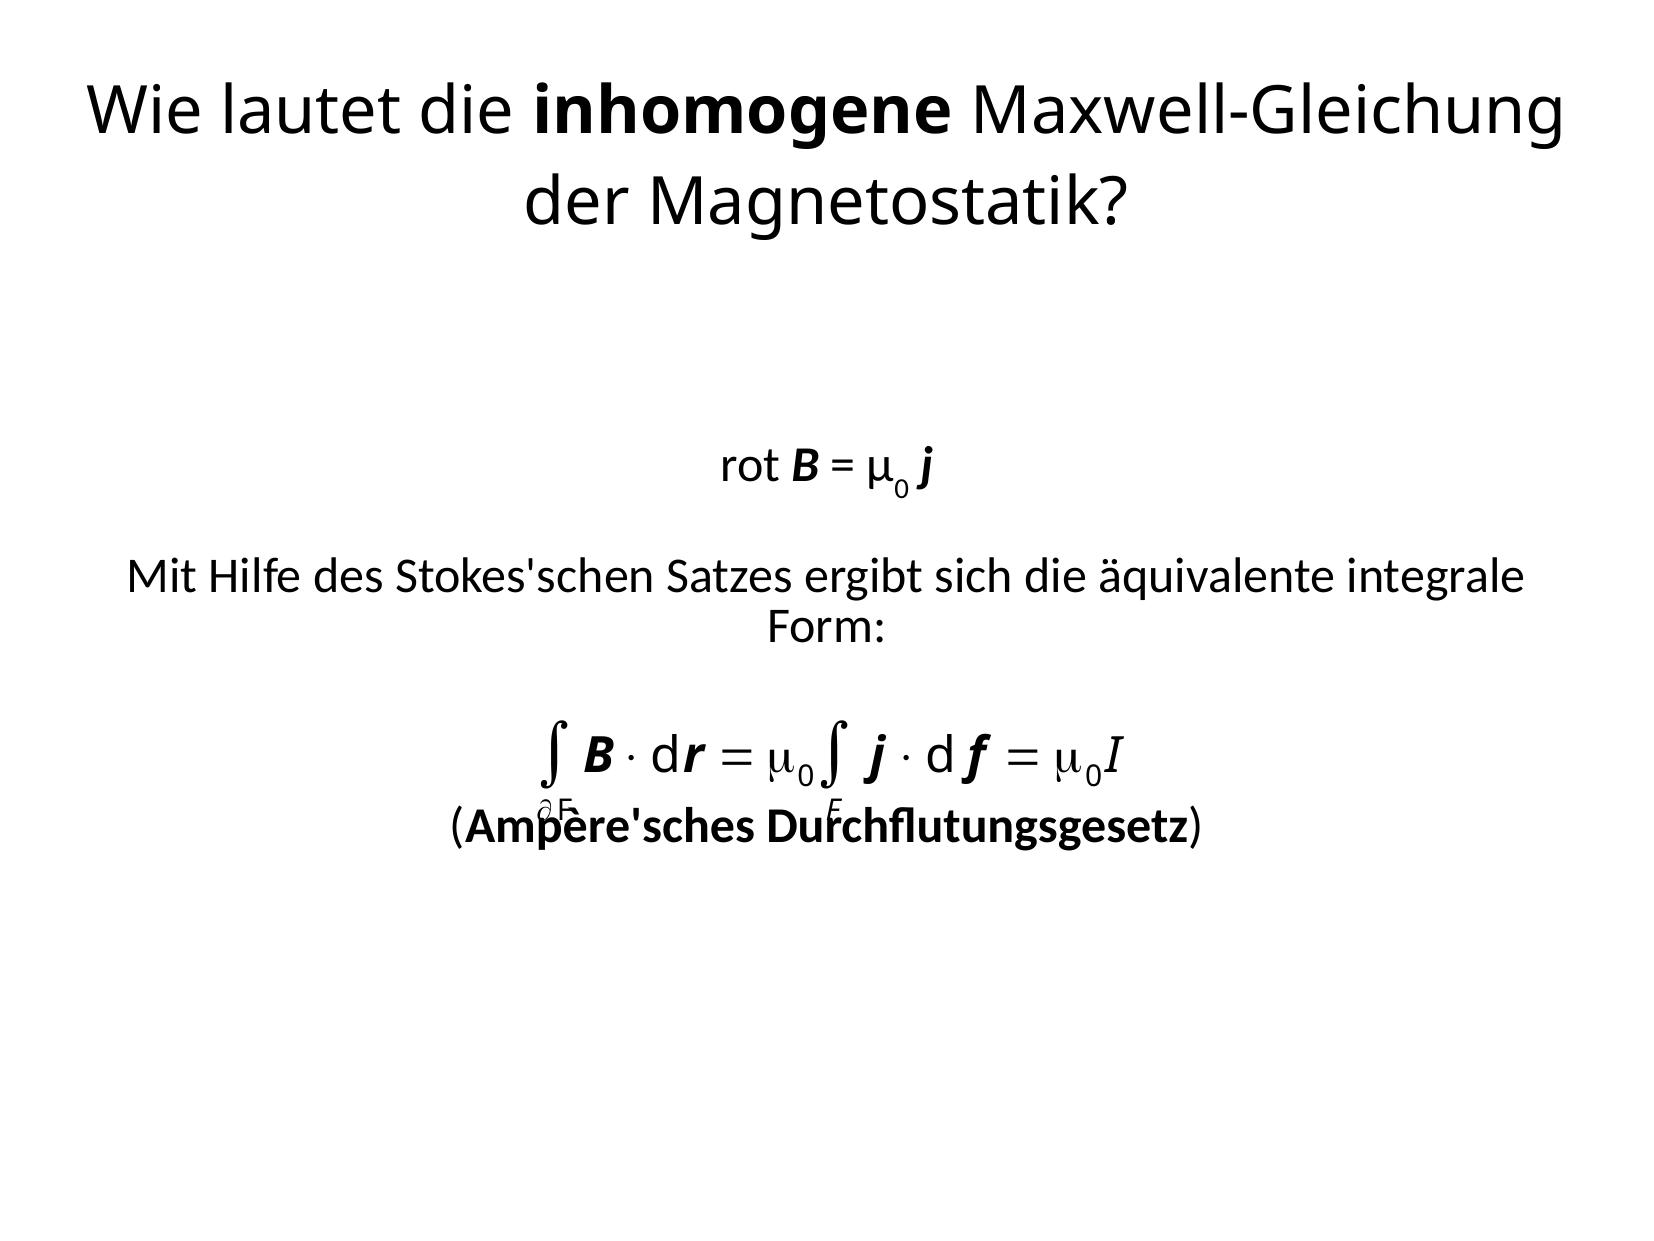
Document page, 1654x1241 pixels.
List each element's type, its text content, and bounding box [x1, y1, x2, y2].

title Wie lautet die inhomogene Maxwell-Gleichung der Magnetostatik? [82, 49, 1571, 257]
subtitle rot B = μ0 j Mit Hilfe des Stokes'schen Satzes ergibt sich die äquivalente integrale Form: (Ampère'sches Durchflutungsgesetz) [82, 290, 1571, 1010]
chart [527, 717, 1127, 830]
